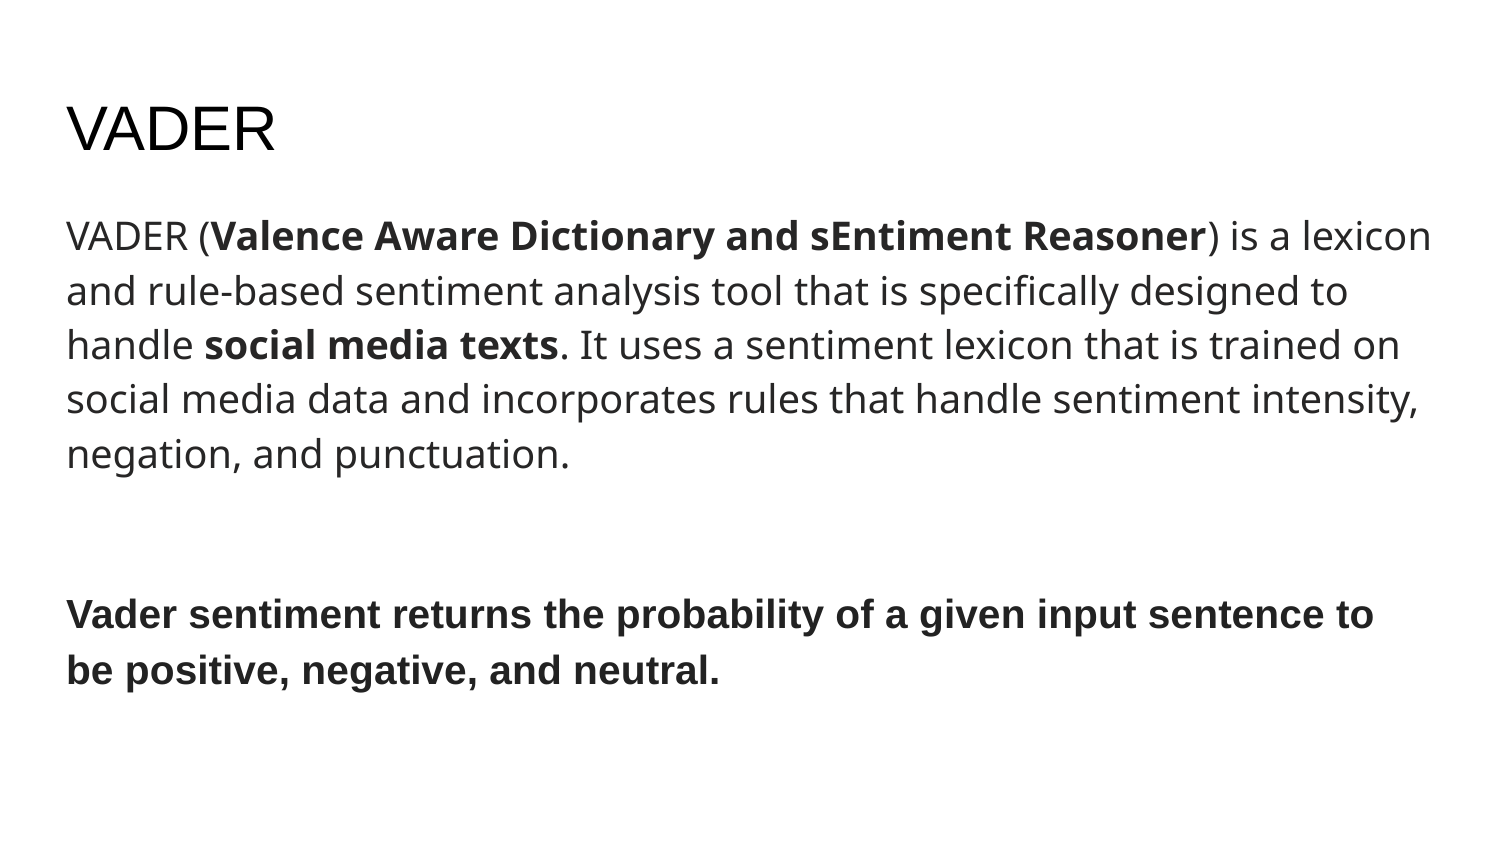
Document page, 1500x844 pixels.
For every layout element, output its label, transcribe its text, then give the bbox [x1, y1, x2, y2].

title VADER [51, 72, 1449, 167]
list VADER (Valence Aware Dictionary and sEntiment Reasoner) is a lexicon and rule-based sentiment analysis tool that is specifically designed to handle social media texts. It uses a sentiment lexicon that is trained on social media data and incorporates rules that handle sentiment intensity, negation, and punctuation. Vader sentiment returns the probability of a given input sentence to be positive, negative, and neutral. [51, 189, 1449, 750]
